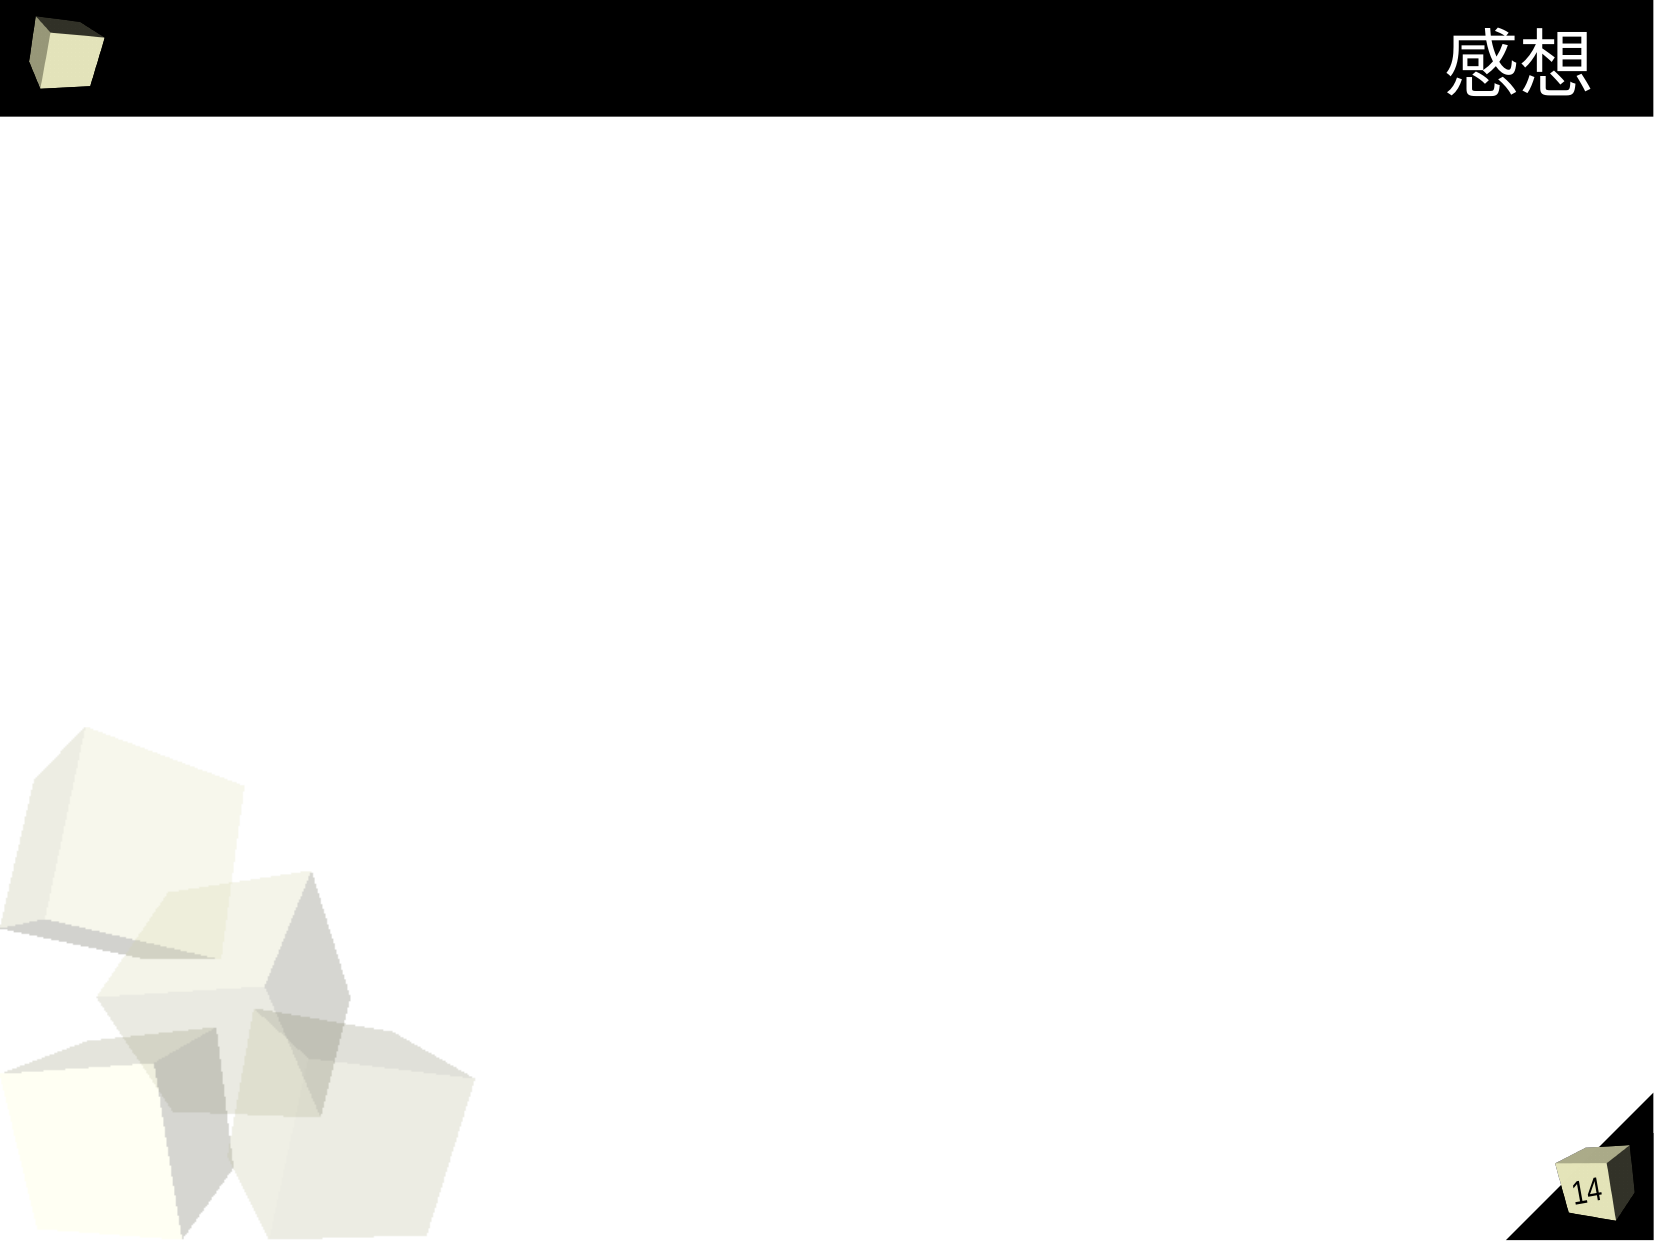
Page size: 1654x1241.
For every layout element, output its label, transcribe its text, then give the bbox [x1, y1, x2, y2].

title 感想 [118, 0, 1595, 119]
picture [0, 726, 477, 1241]
